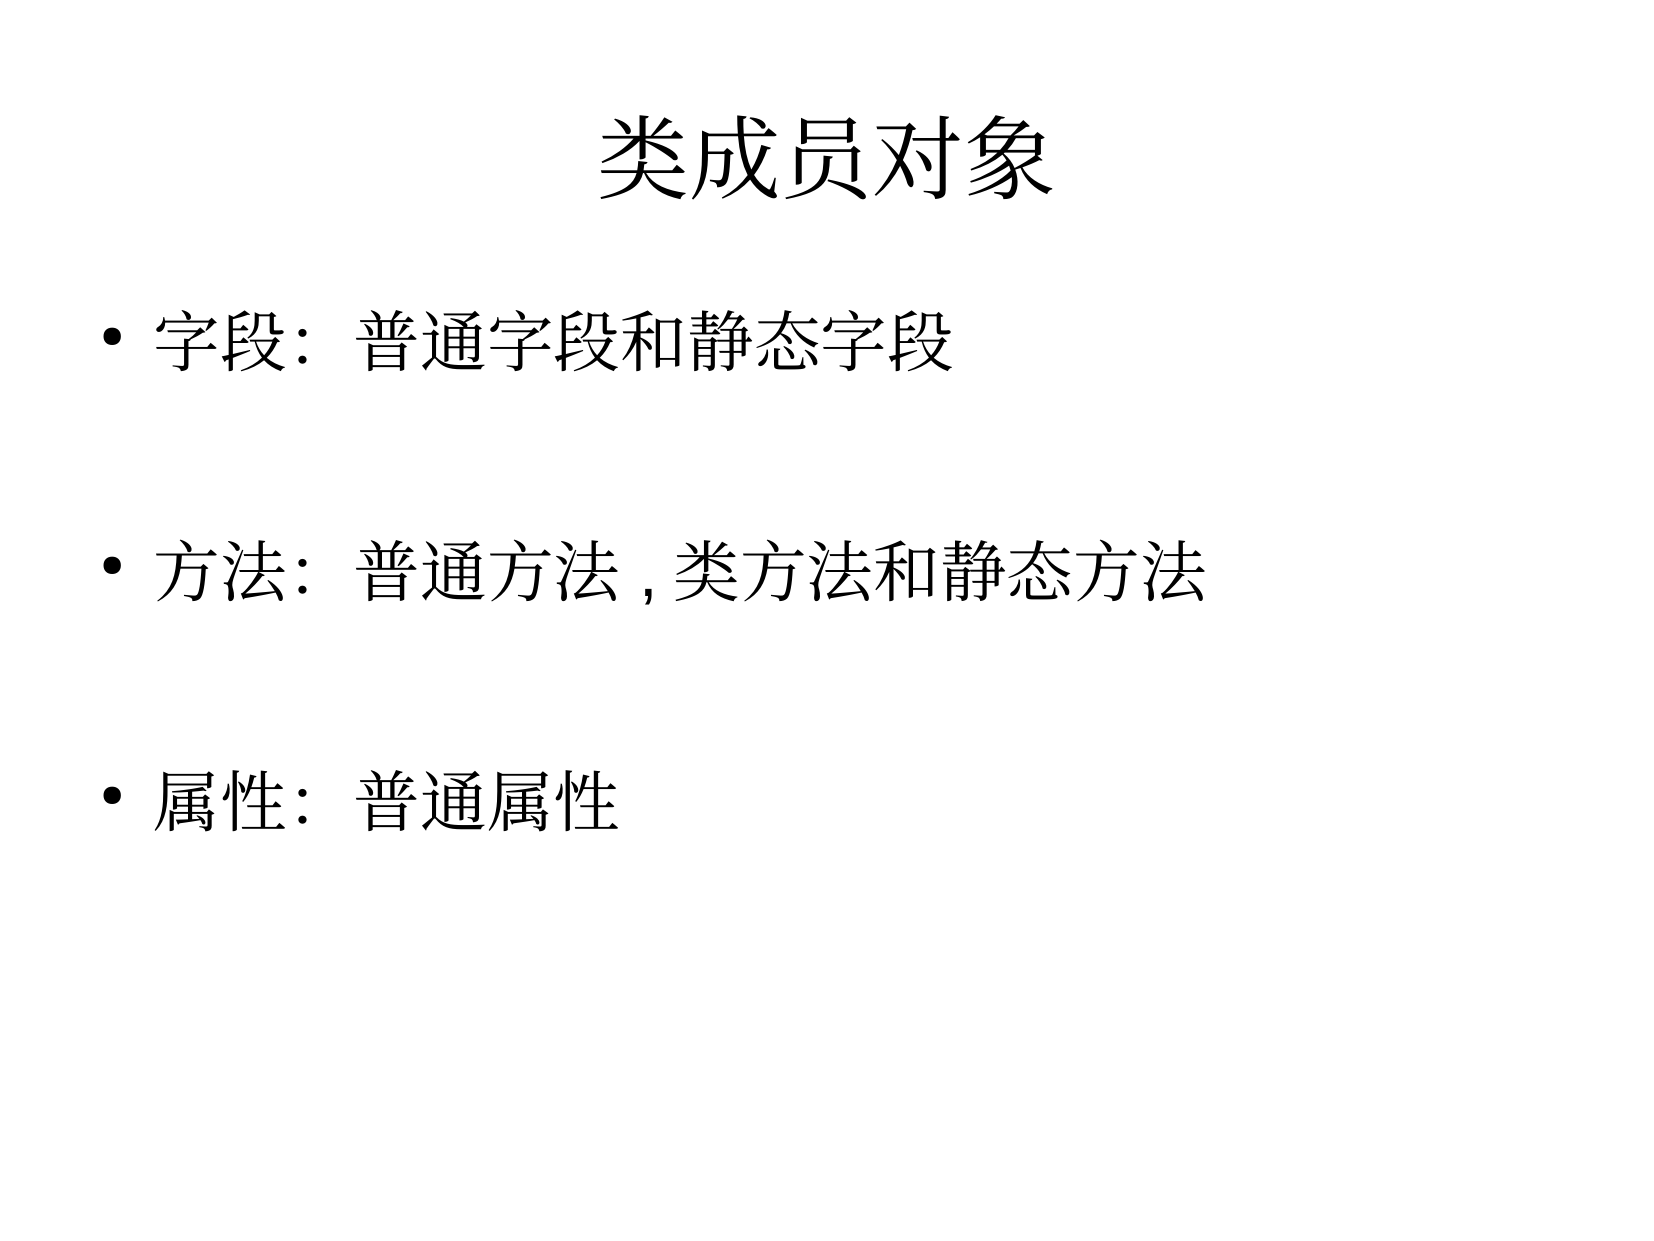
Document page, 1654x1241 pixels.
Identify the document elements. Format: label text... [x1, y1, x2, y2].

list 字段：普通字段和静态字段 方法：普通方法,类方法和静态方法 属性：普通属性 [82, 290, 1571, 1010]
title 类成员对象 [82, 49, 1571, 257]
